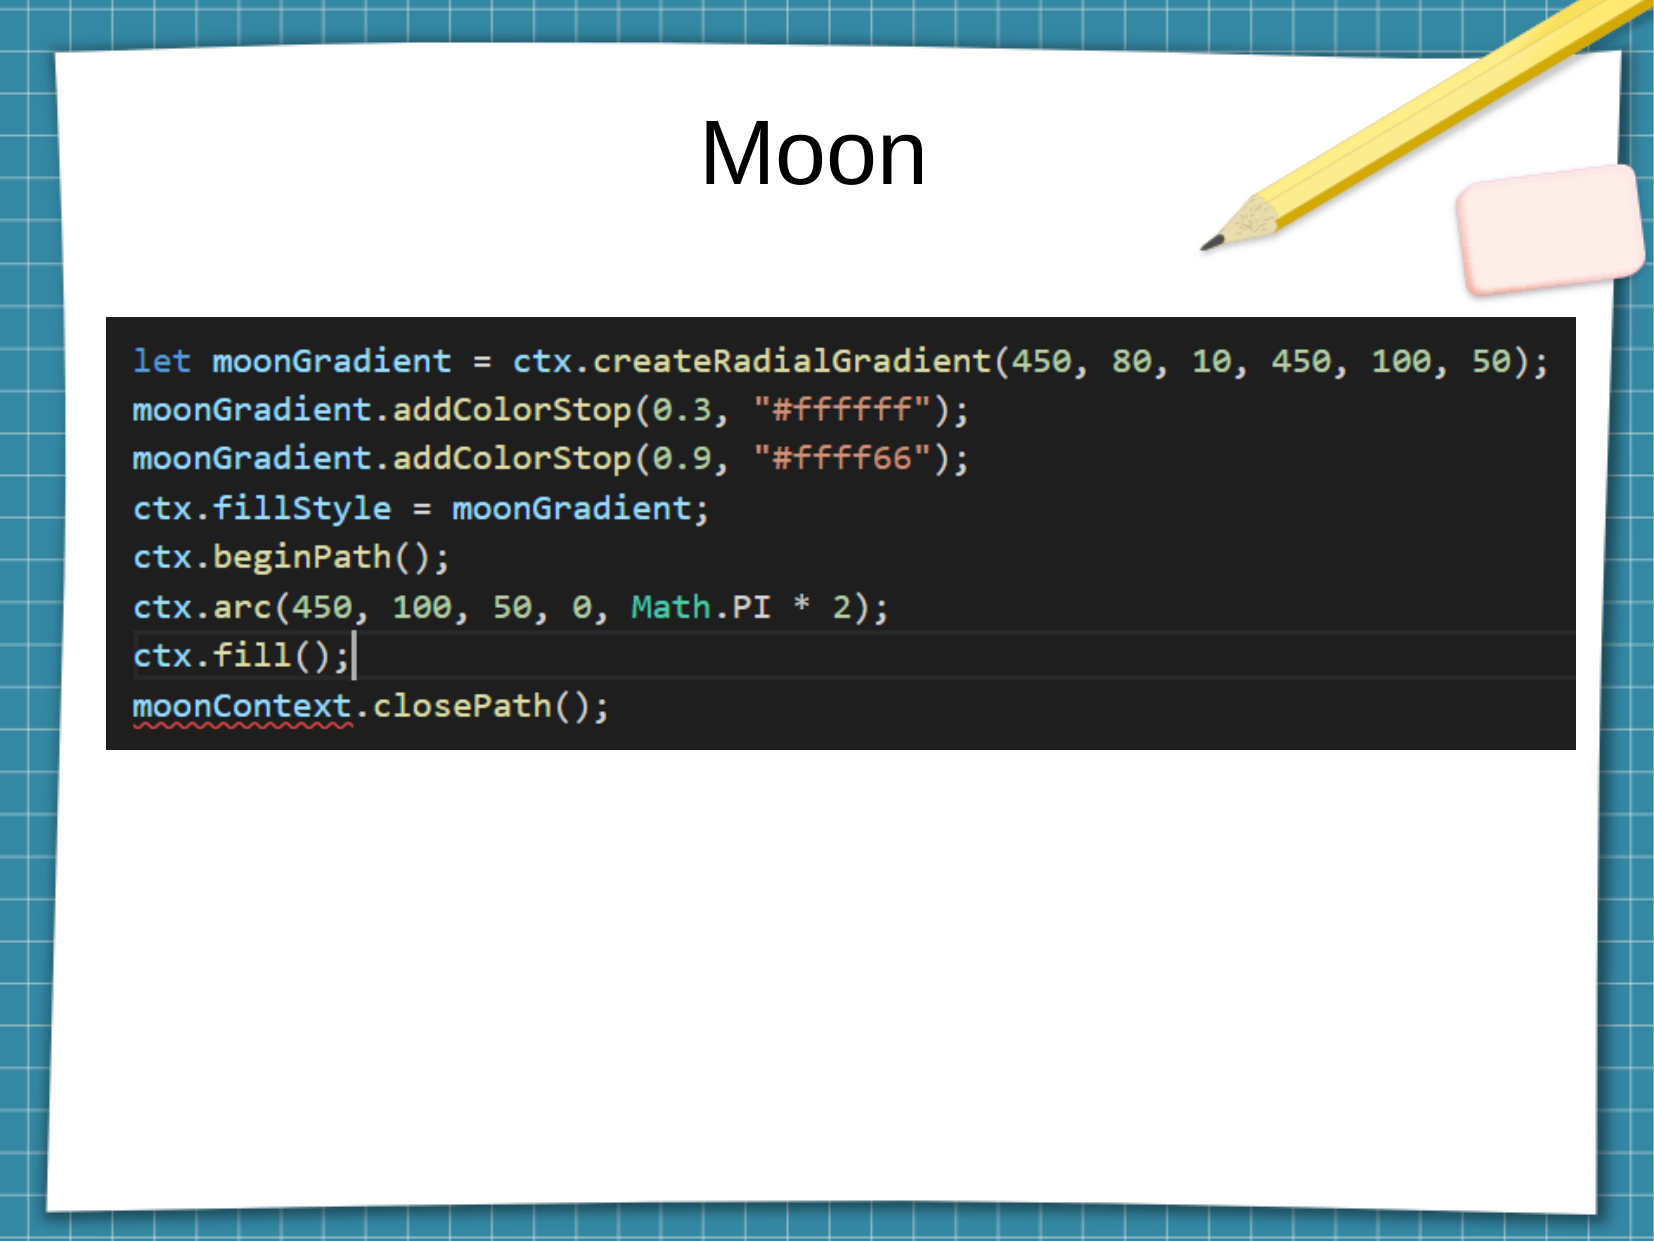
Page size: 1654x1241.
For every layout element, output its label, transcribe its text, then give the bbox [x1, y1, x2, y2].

title Moon [82, 49, 1571, 257]
picture [0, 0, 1654, 1241]
